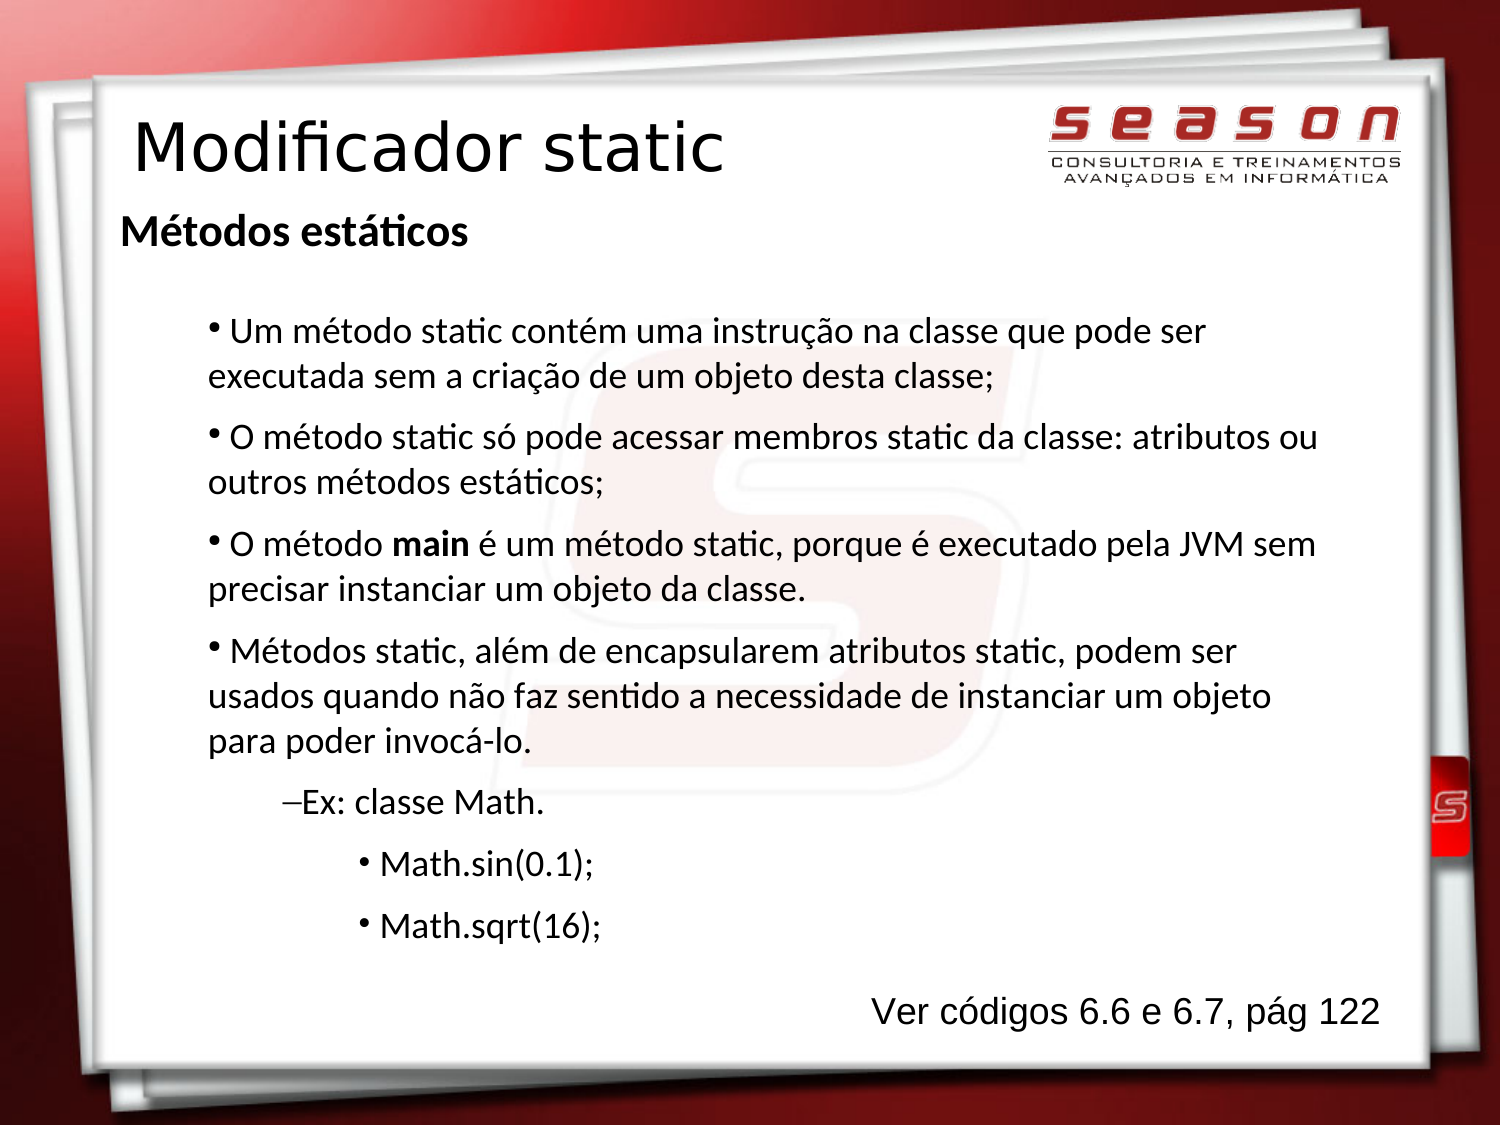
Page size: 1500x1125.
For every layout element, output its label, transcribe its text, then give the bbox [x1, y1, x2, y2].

title Modificador static [118, 33, 1394, 257]
text_box Ver códigos 6.6 e 6.7, pág 122 [708, 979, 1396, 1040]
text_box Métodos estáticos [119, 200, 1240, 256]
text_box Um método static contém uma instrução na classe que pode ser executada sem a criação de um objeto desta classe; O método static só pode acessar membros static da classe: atributos ou outros métodos estáticos; O método main é um método static, porque é executado pela JVM sem precisar instanciar um objeto da classe. Métodos static, além de encapsularem atributos static, podem ser usados quando não faz sentido a necessidade de instanciar um objeto para poder invocá-lo. Ex: classe Math. Math.sin(0.1); Math.sqrt(16); [207, 283, 1328, 969]
picture [0, 0, 1500, 1125]
